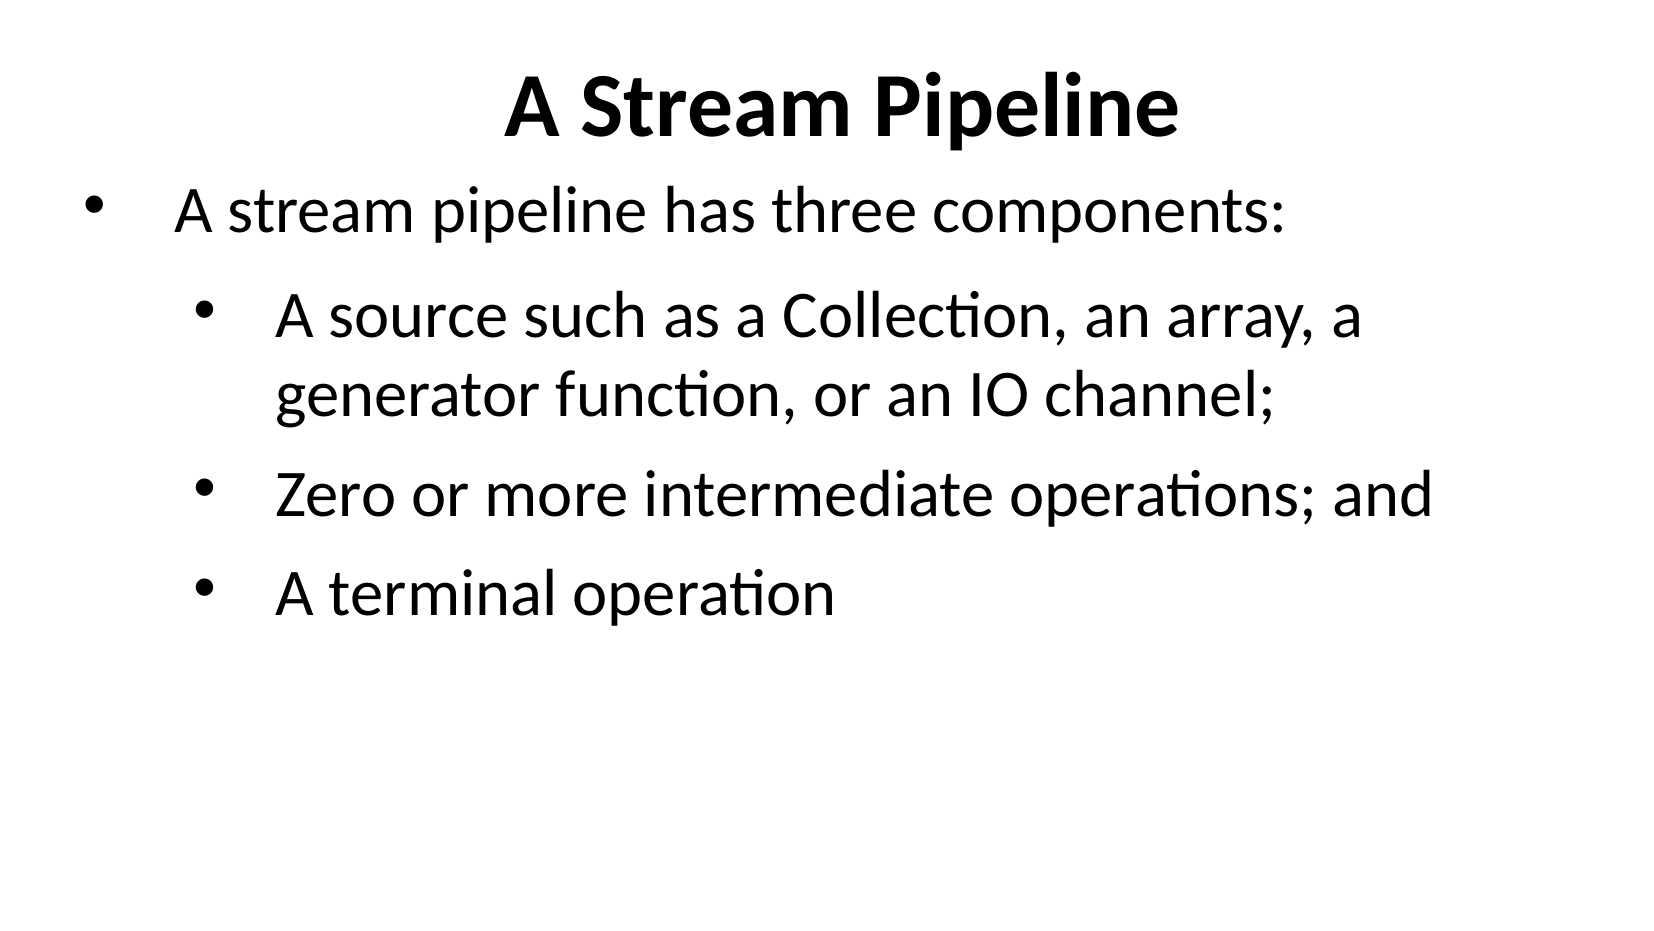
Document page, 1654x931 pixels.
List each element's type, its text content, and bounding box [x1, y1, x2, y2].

title A Stream Pipeline [82, 36, 1571, 146]
list A stream pipeline has three components: A source such as a Collection, an array, a generator function, or an IO channel; Zero or more intermediate operations; and A terminal operation [82, 168, 1538, 889]
